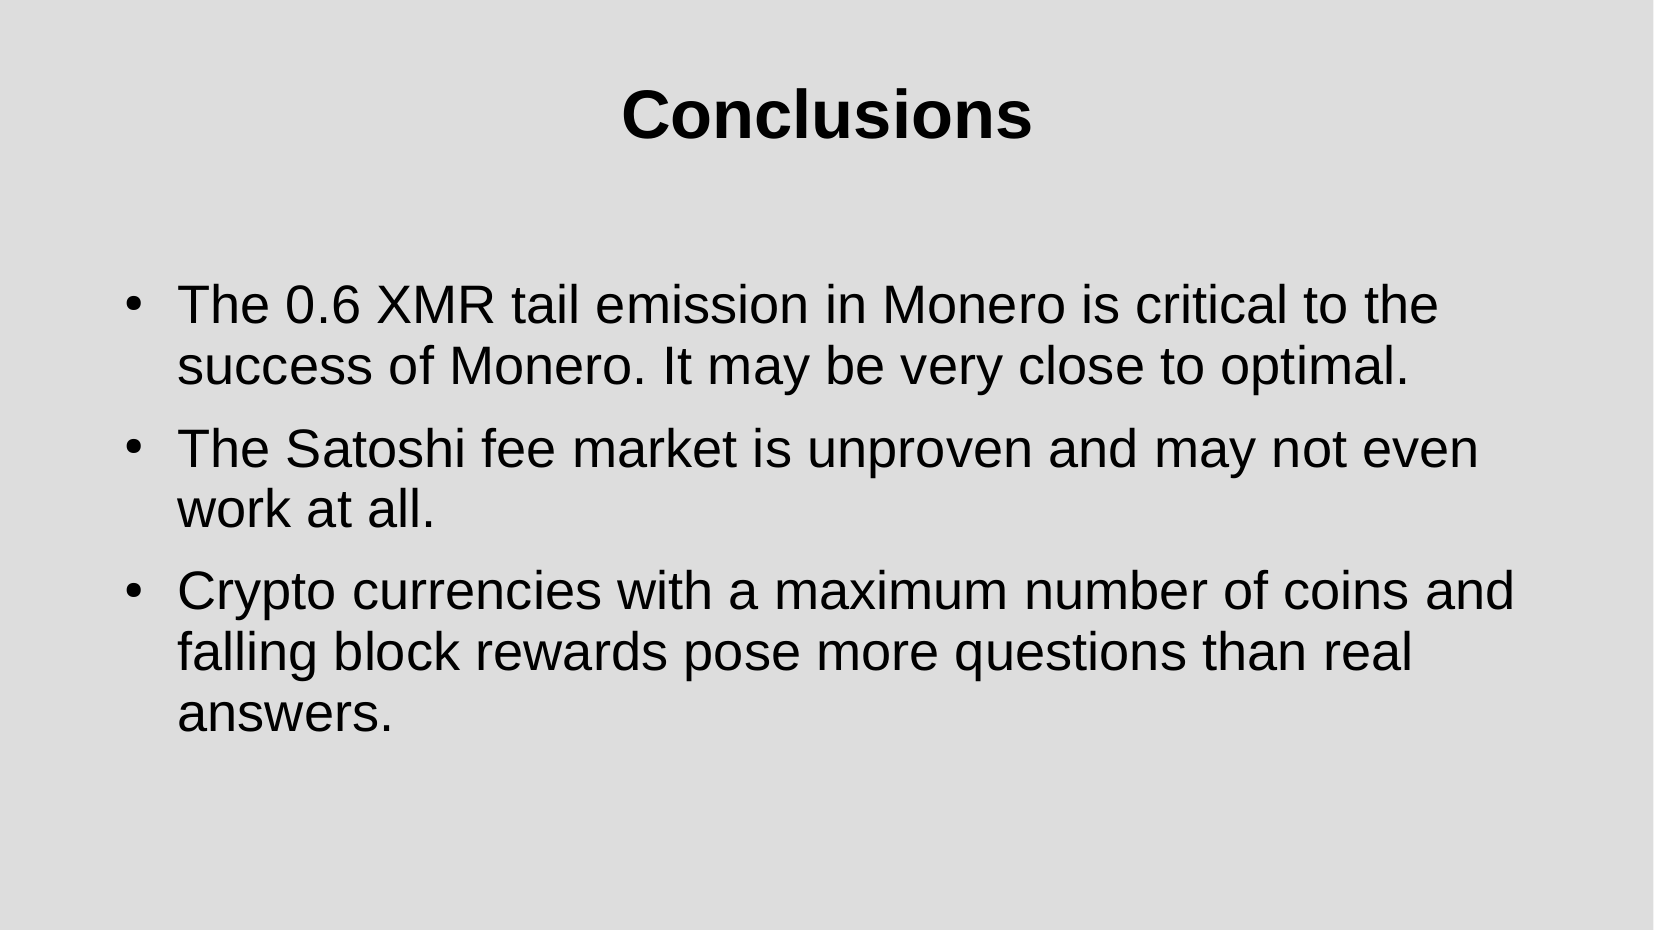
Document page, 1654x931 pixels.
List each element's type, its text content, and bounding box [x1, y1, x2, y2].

list The 0.6 XMR tail emission in Monero is critical to the success of Monero. It may be very close to optimal. The Satoshi fee market is unproven and may not even work at all. Crypto currencies with a maximum number of coins and falling block rewards pose more questions than real answers. [106, 192, 1595, 875]
title Conclusions [83, 37, 1572, 193]
